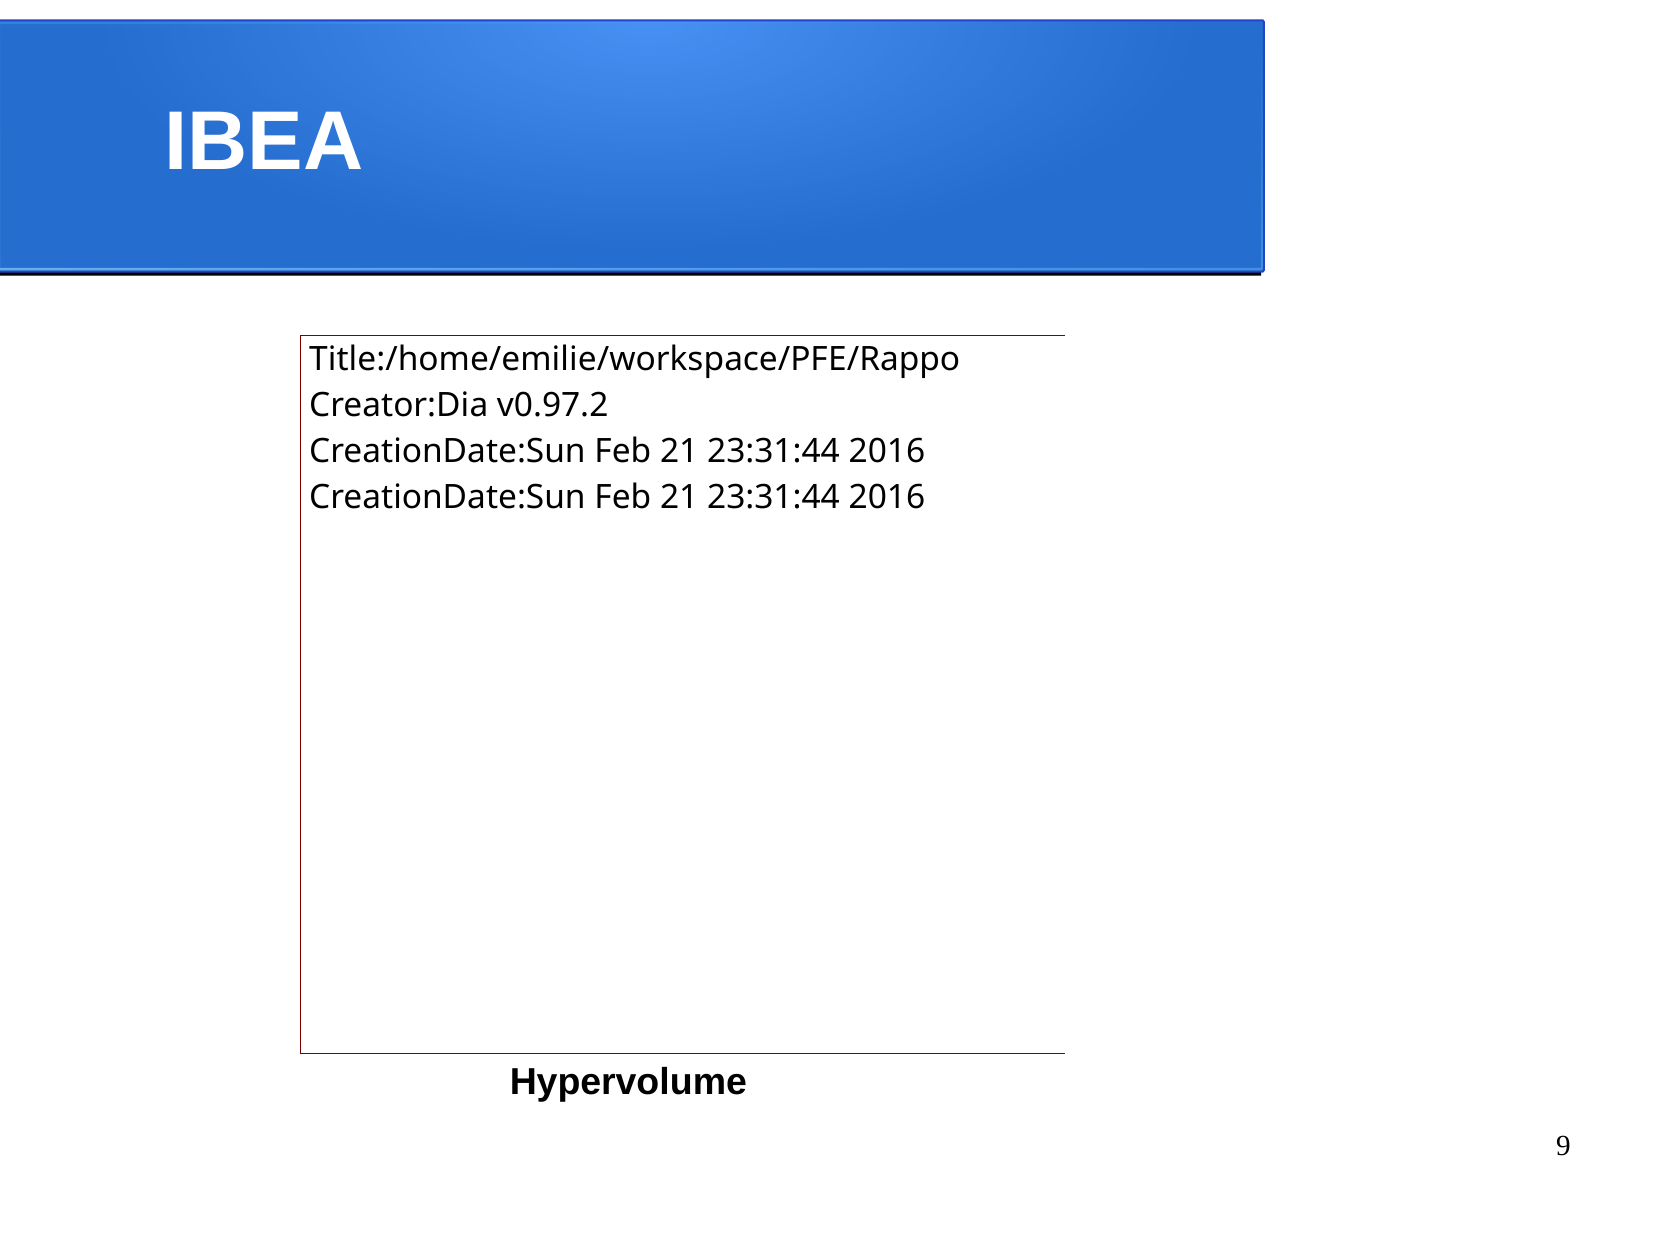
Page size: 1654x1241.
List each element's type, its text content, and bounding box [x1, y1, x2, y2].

text_box Hypervolume [495, 1053, 1396, 1111]
text_box IBEA [150, 86, 811, 196]
picture [298, 332, 1066, 1054]
